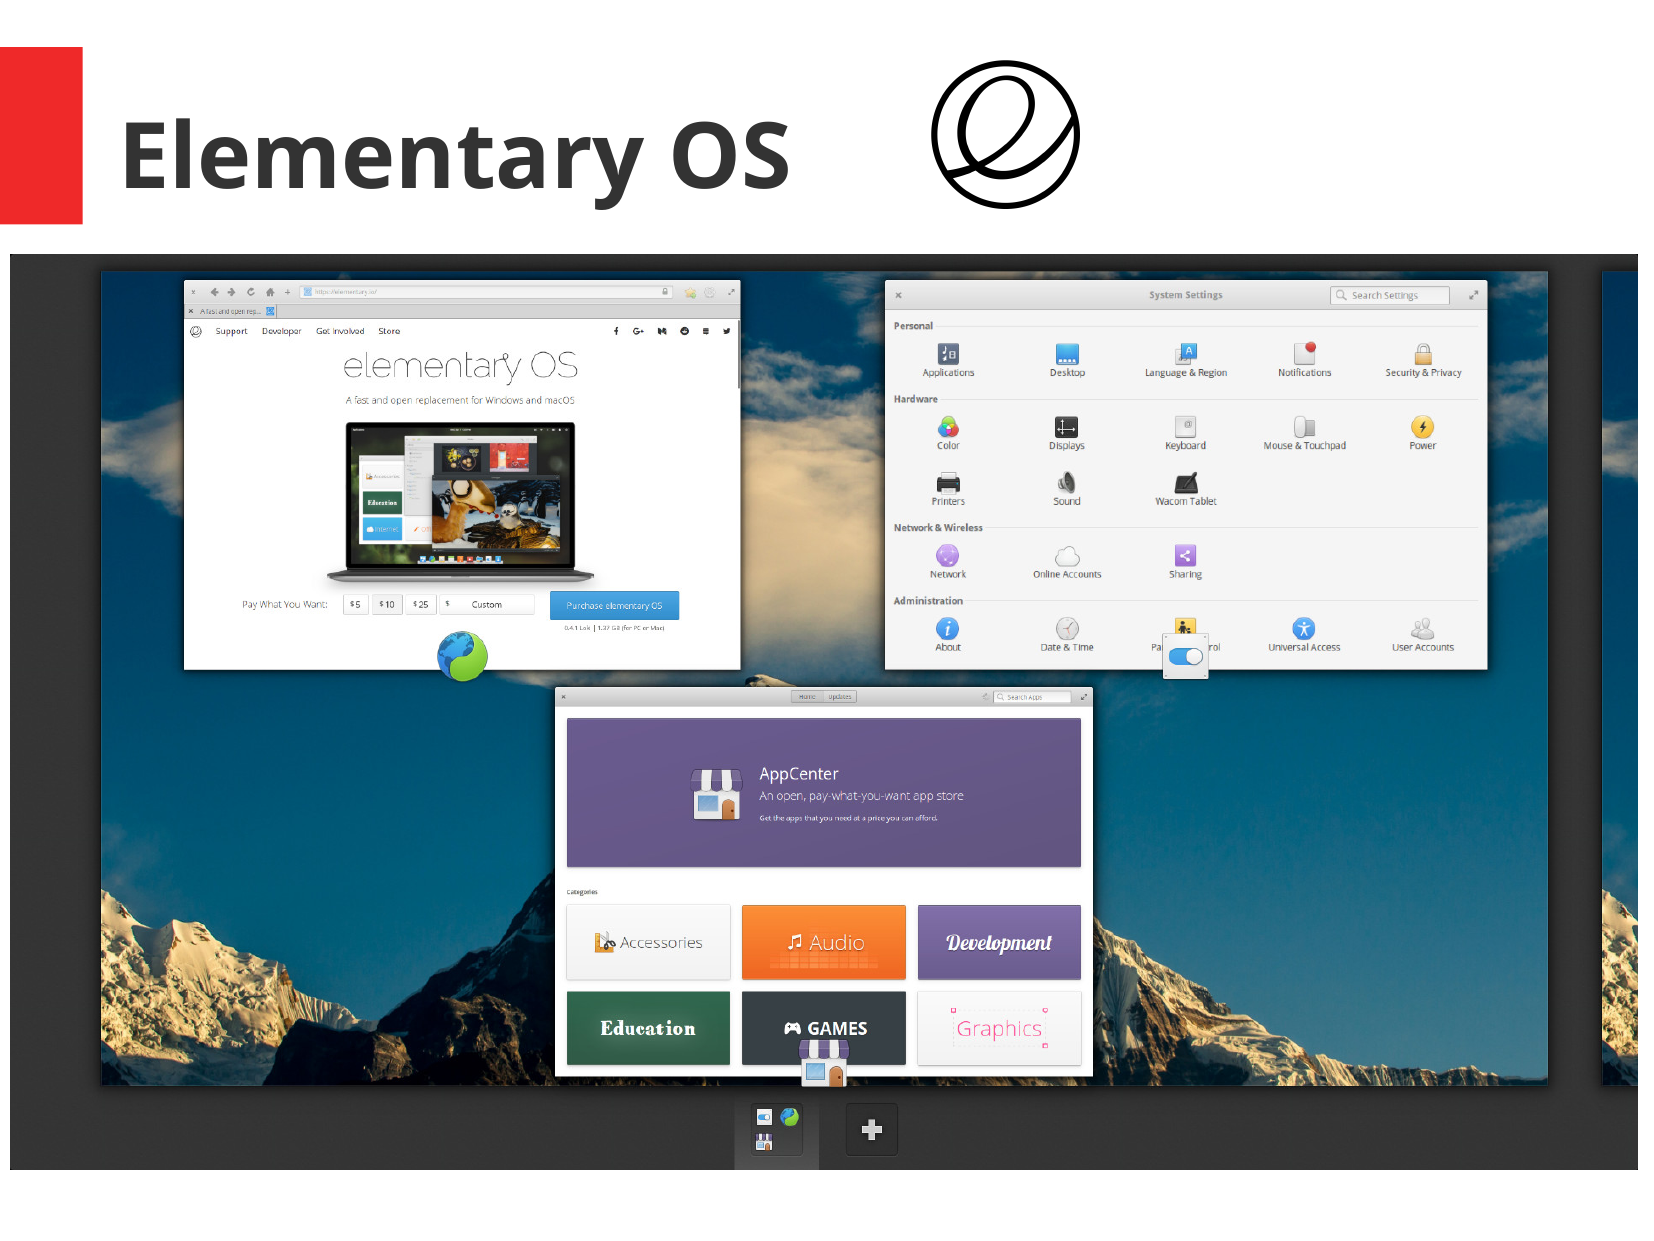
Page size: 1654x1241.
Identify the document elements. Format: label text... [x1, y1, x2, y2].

picture [930, 59, 1081, 211]
picture [10, 254, 1638, 1171]
title Elementary OS [118, 49, 1571, 254]
